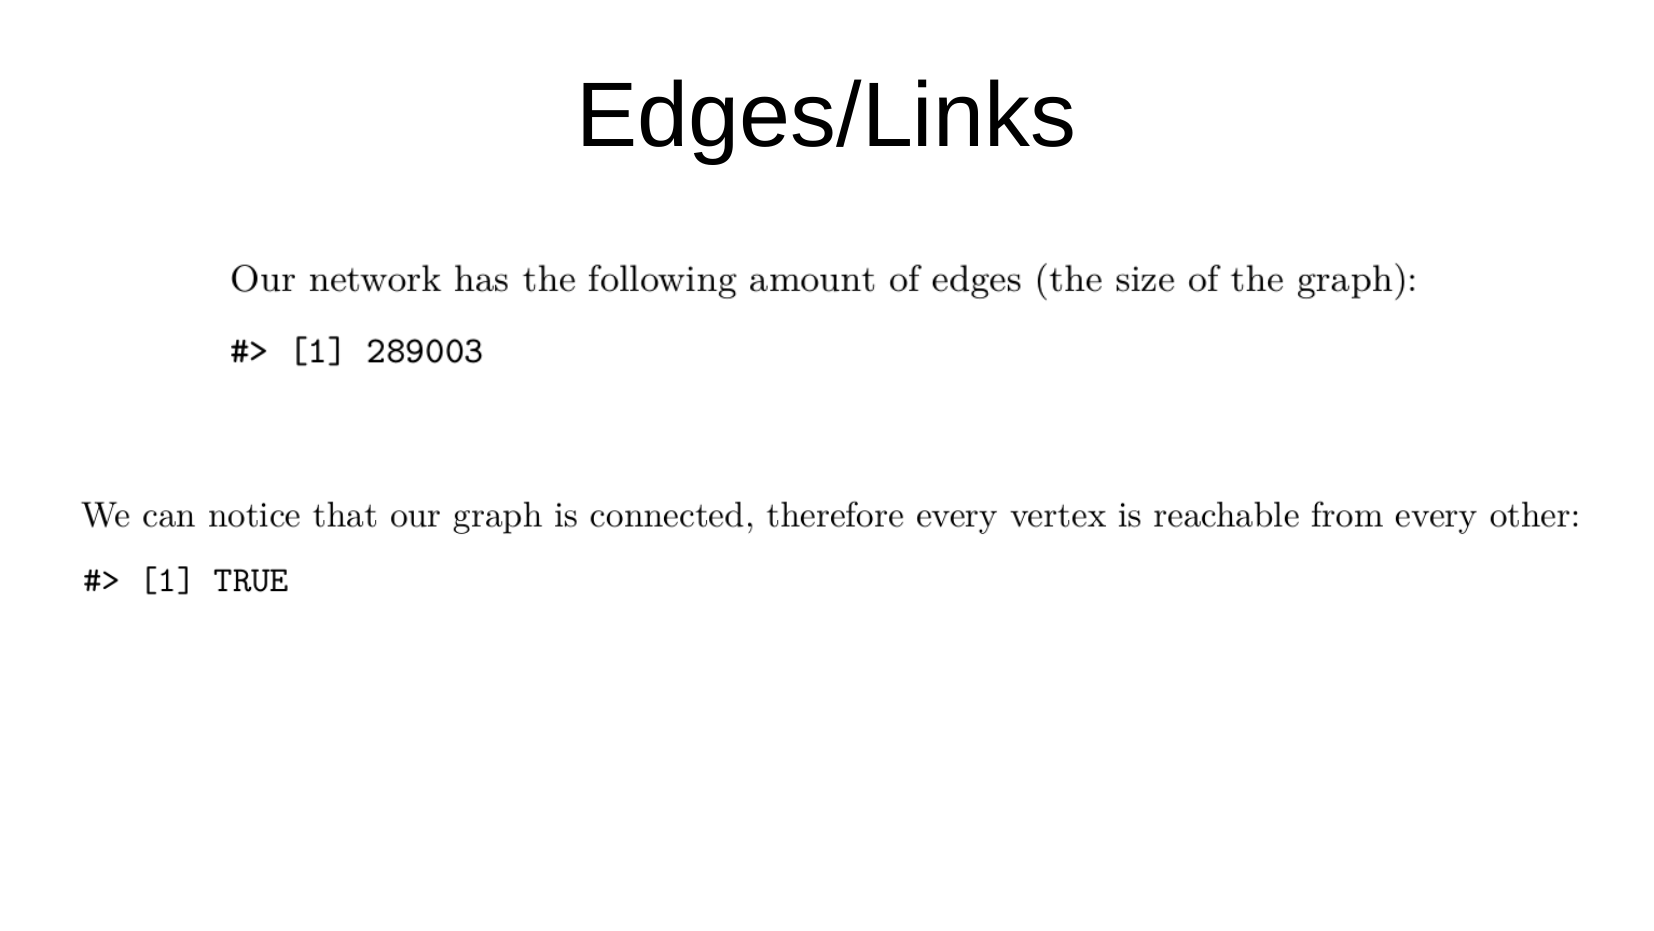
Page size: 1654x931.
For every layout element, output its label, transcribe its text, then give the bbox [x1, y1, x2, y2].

picture [210, 241, 1462, 390]
picture [69, 464, 1606, 631]
title Edges/Links [82, 37, 1571, 193]
